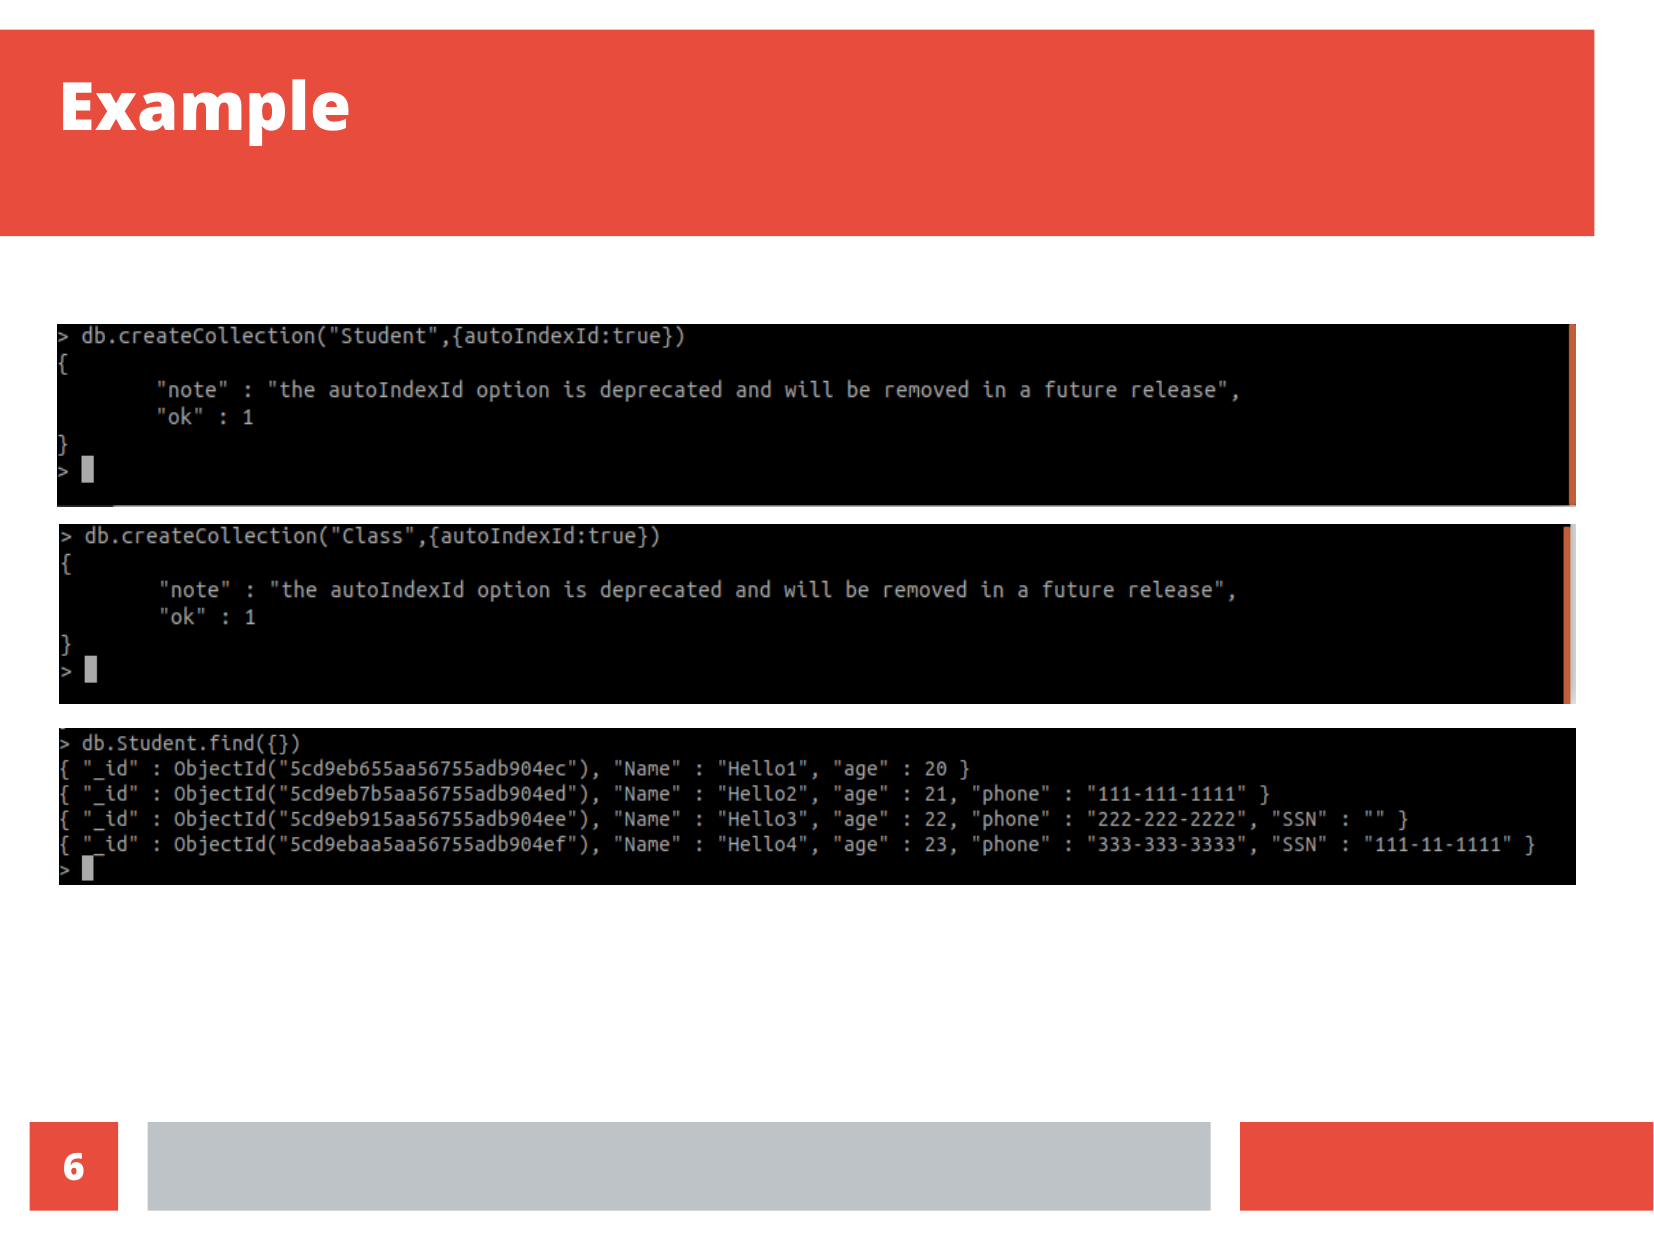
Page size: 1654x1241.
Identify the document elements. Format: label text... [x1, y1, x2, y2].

picture [59, 524, 1576, 704]
title Example [59, 59, 1595, 207]
picture [57, 324, 1576, 507]
picture [59, 728, 1576, 886]
